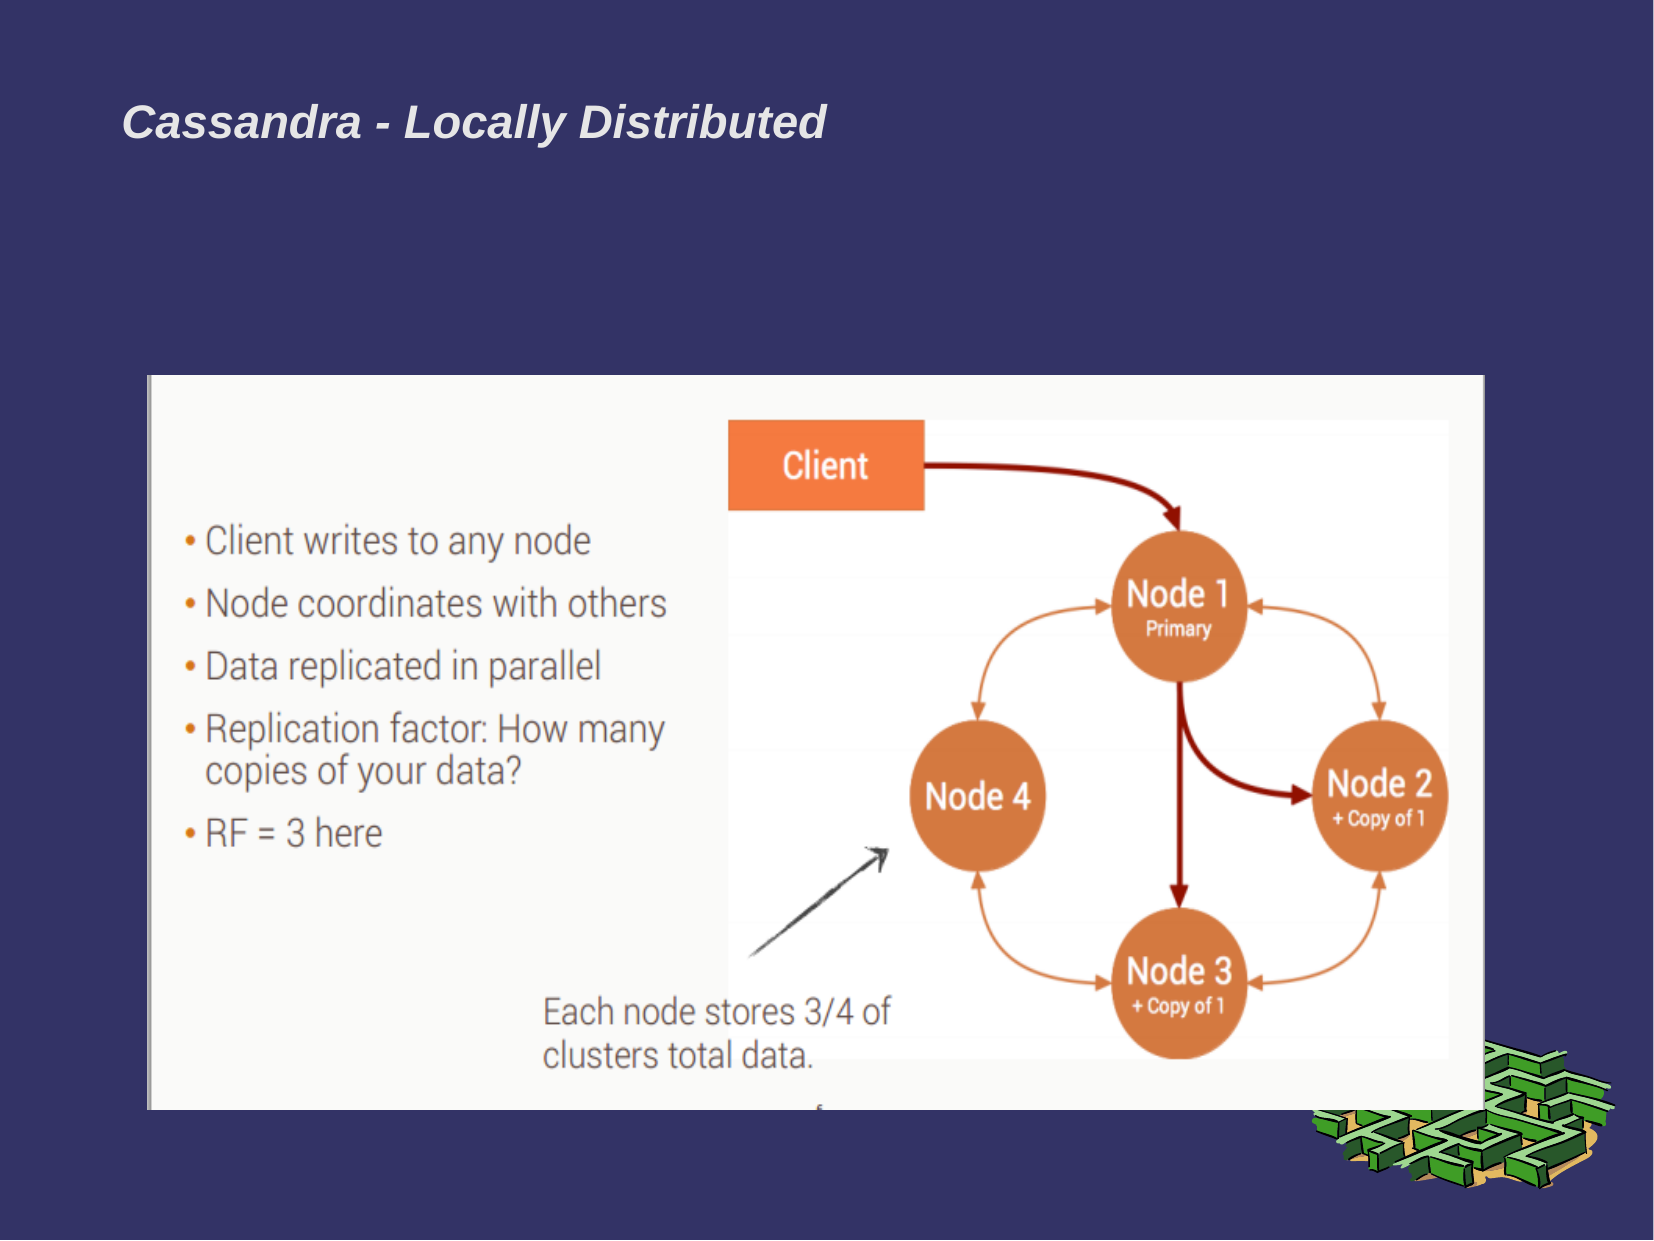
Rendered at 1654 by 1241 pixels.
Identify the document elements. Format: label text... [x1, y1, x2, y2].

title Cassandra - Locally Distributed [121, 19, 1534, 227]
picture [147, 375, 1486, 1111]
